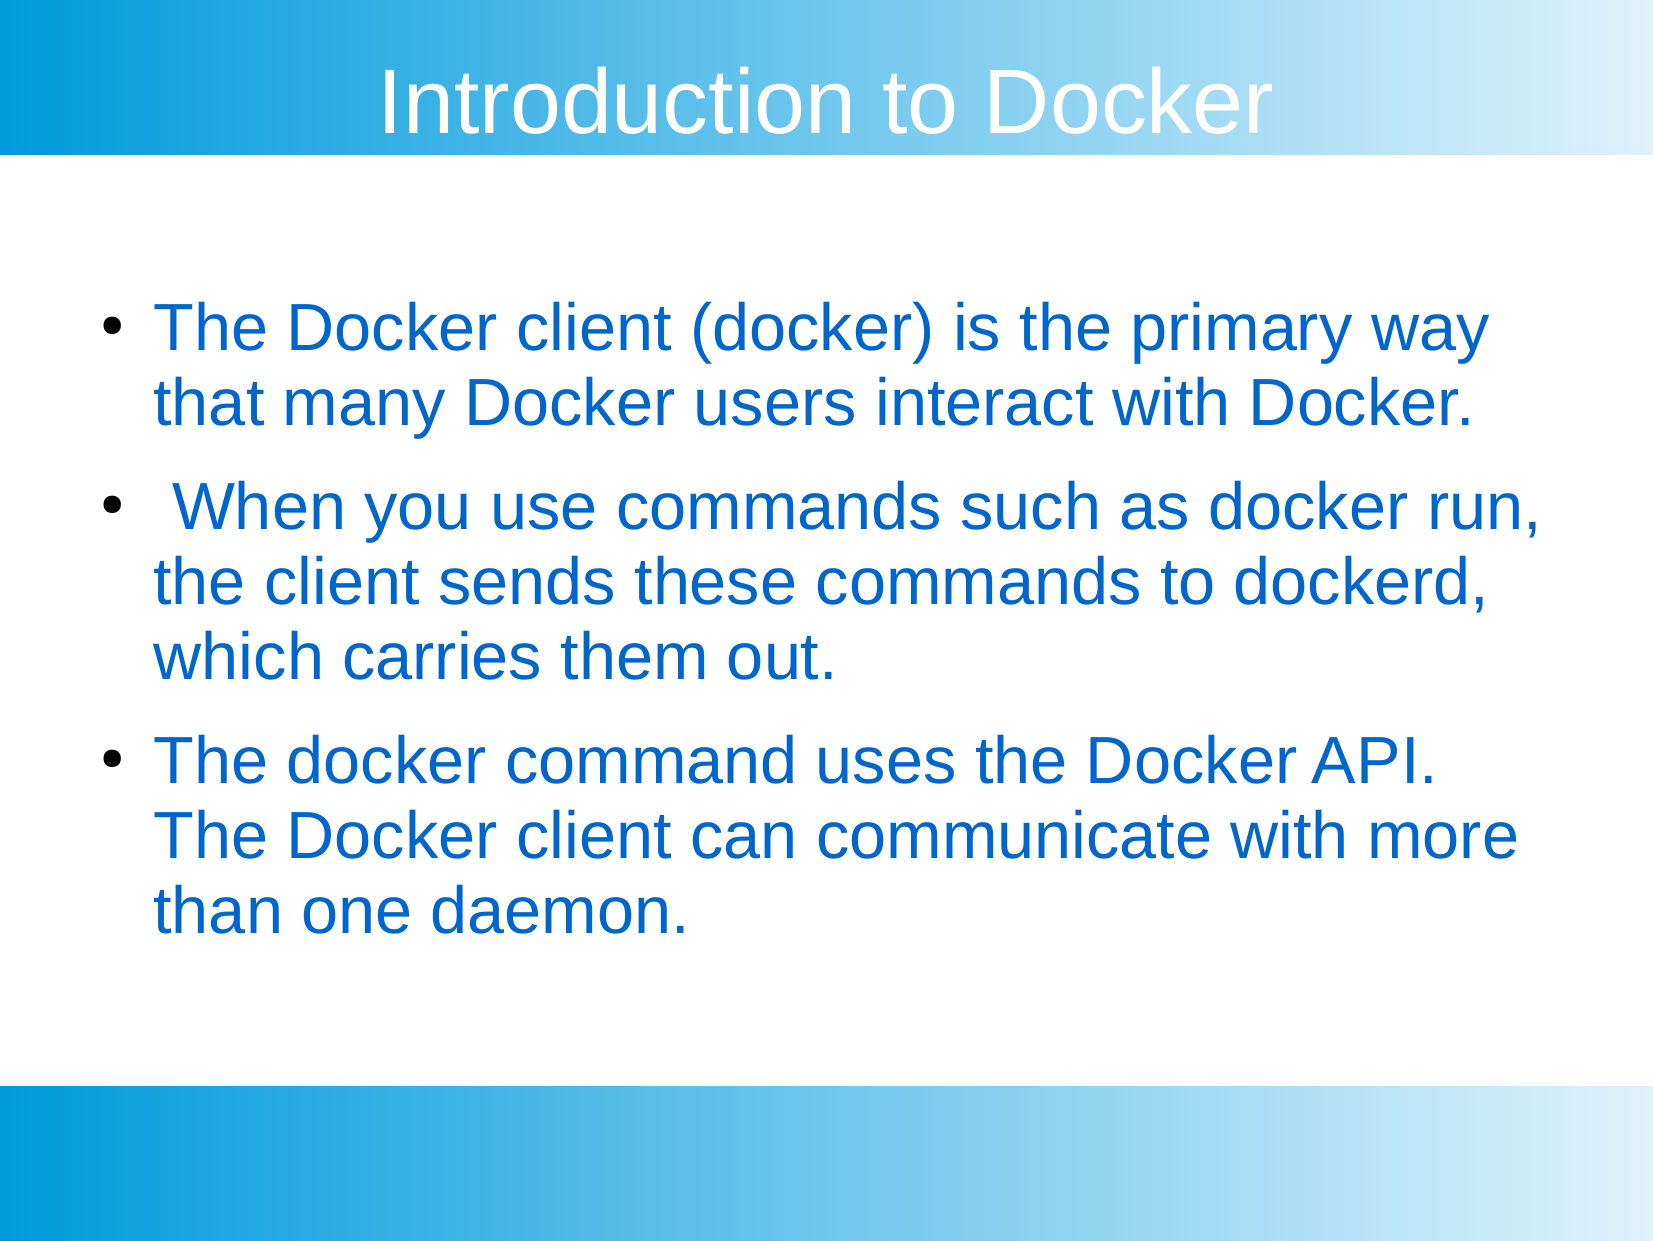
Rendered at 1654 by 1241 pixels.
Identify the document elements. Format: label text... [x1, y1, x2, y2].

title Introduction to Docker [82, 49, 1571, 155]
list The Docker client (docker) is the primary way that many Docker users interact with Docker. When you use commands such as docker run, the client sends these commands to dockerd, which carries them out. The docker command uses the Docker API. The Docker client can communicate with more than one daemon. [82, 290, 1571, 1010]
